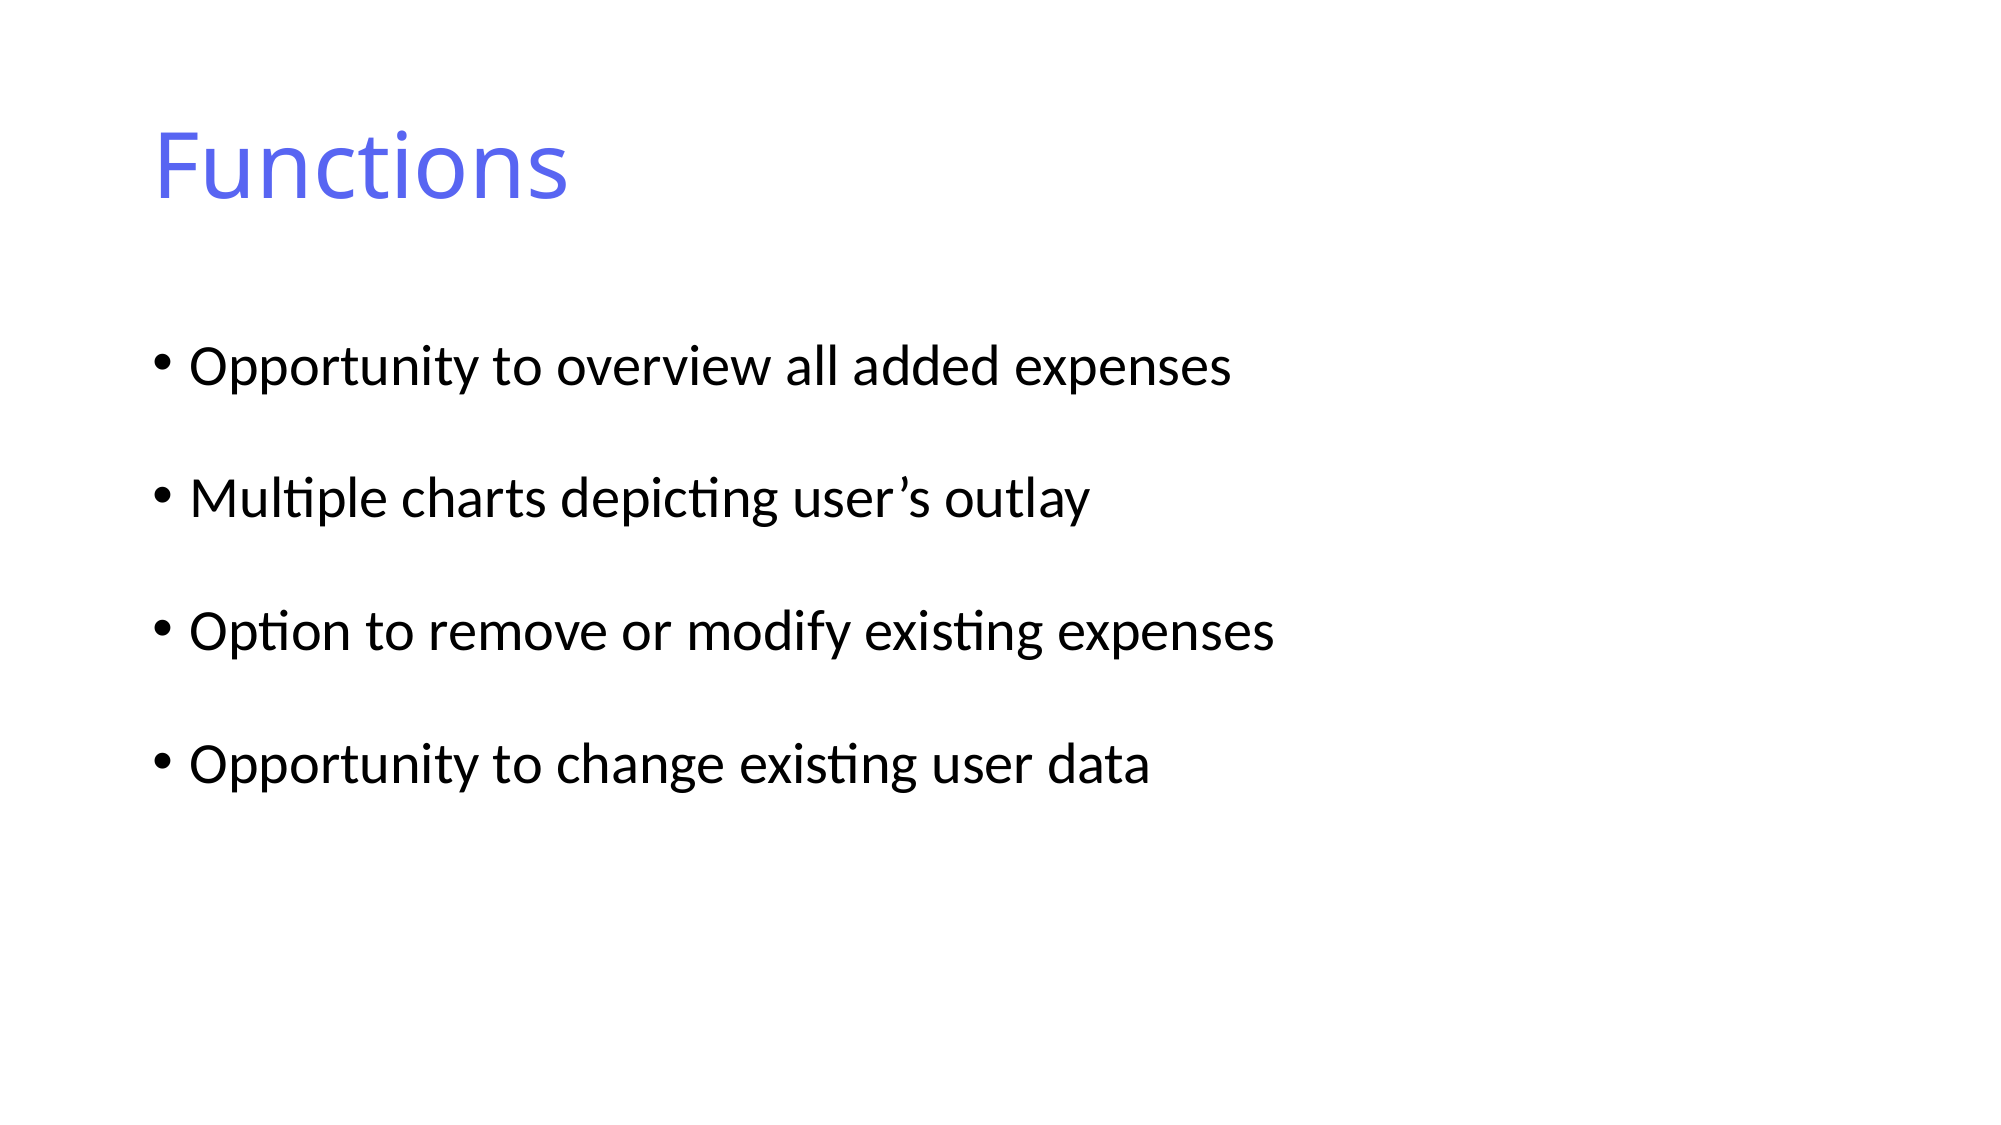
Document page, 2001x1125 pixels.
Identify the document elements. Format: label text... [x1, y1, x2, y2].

list Opportunity to overview all added expenses Multiple charts depicting user’s outlay Option to remove or modify existing expenses Opportunity to change existing user data [137, 277, 1863, 992]
title Functions [137, 59, 1863, 277]
